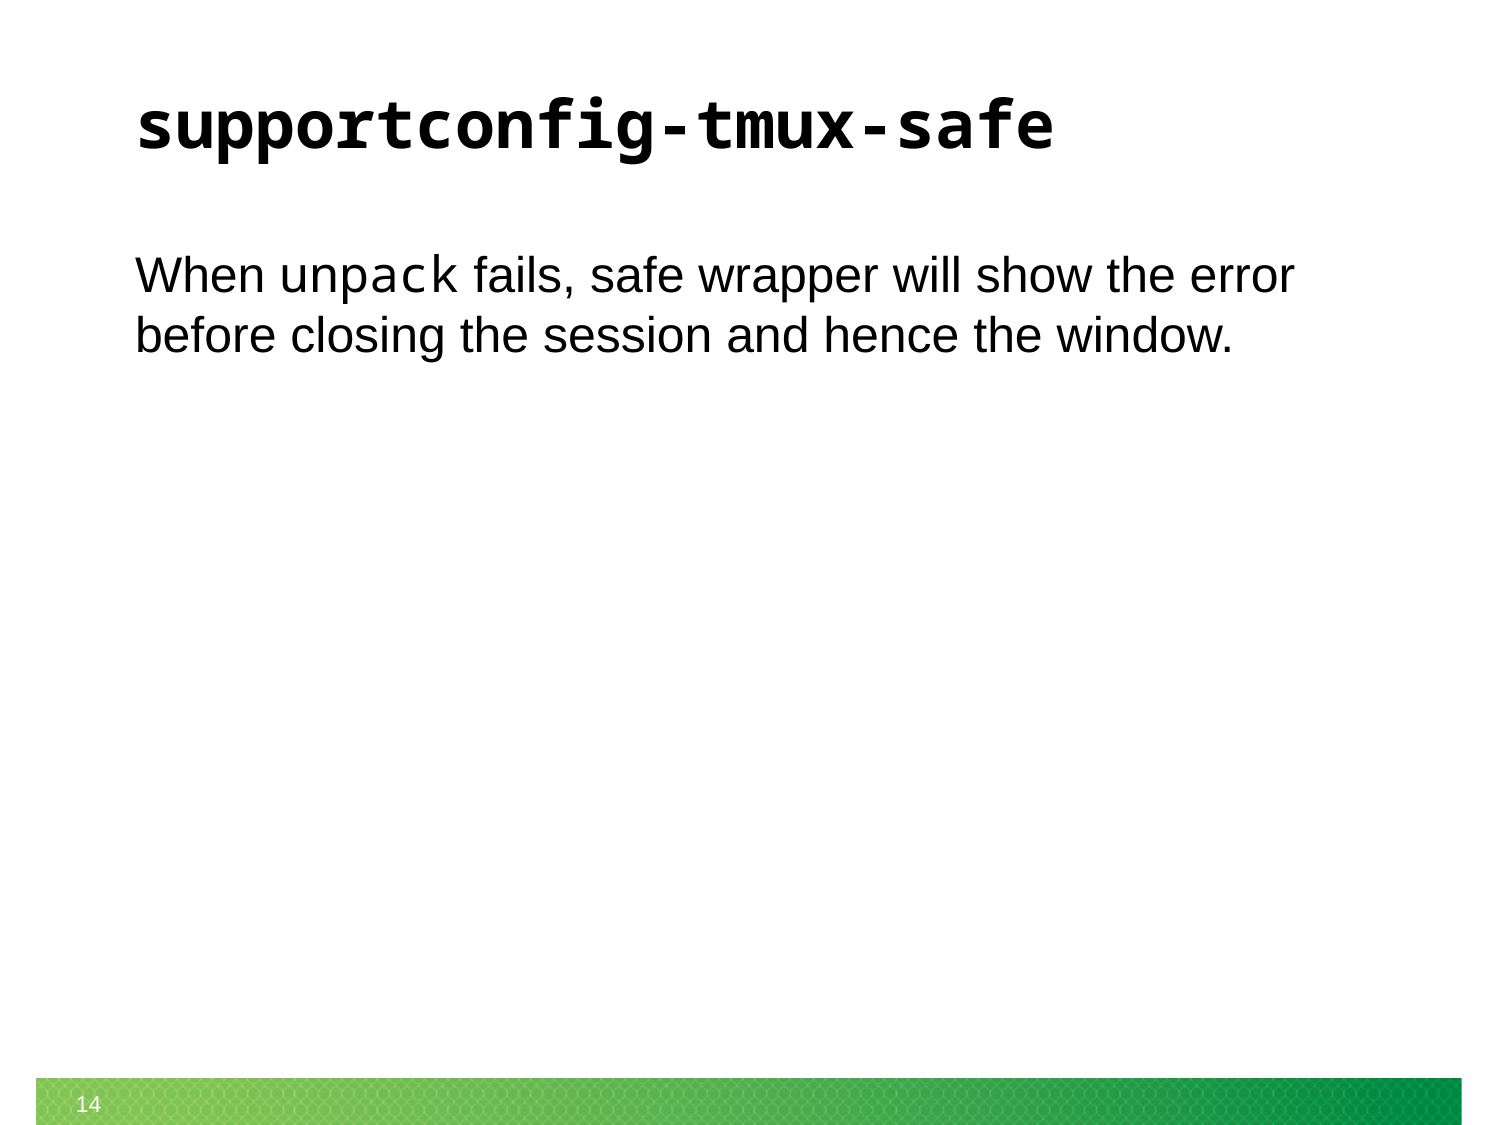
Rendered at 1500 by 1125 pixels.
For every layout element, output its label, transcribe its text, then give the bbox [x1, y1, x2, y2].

list When unpack fails, safe wrapper will show the error before closing the session and hence the window. [135, 238, 1372, 892]
title supportconfig-tmux-safe [135, 41, 1372, 204]
picture [36, 1078, 1462, 1125]
